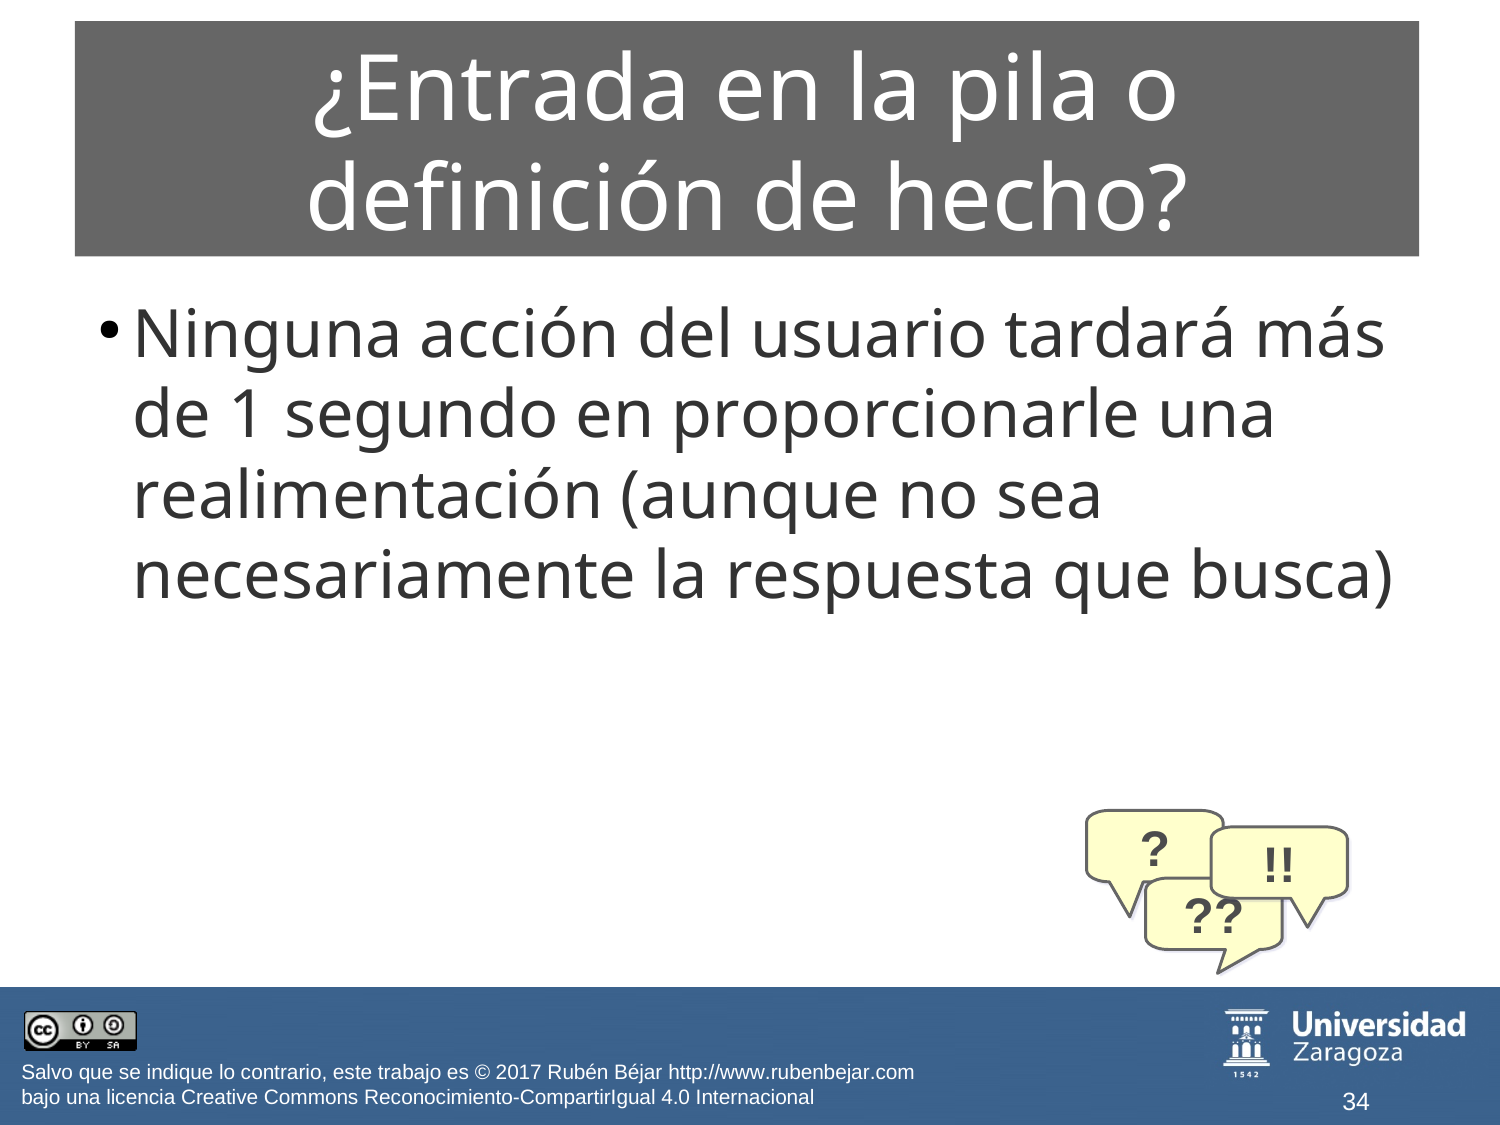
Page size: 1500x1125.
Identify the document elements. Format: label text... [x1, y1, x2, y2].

text_box ? [1086, 810, 1224, 917]
text_box !! [1211, 826, 1348, 928]
title ¿Entrada en la pila o definición de hecho? [74, 21, 1420, 257]
text_box ?? [1145, 878, 1283, 974]
picture [0, 987, 1500, 1125]
list Ninguna acción del usuario tardará más de 1 segundo en proporcionarle una realimentación (aunque no sea necesariamente la respuesta que busca) [82, 283, 1418, 957]
